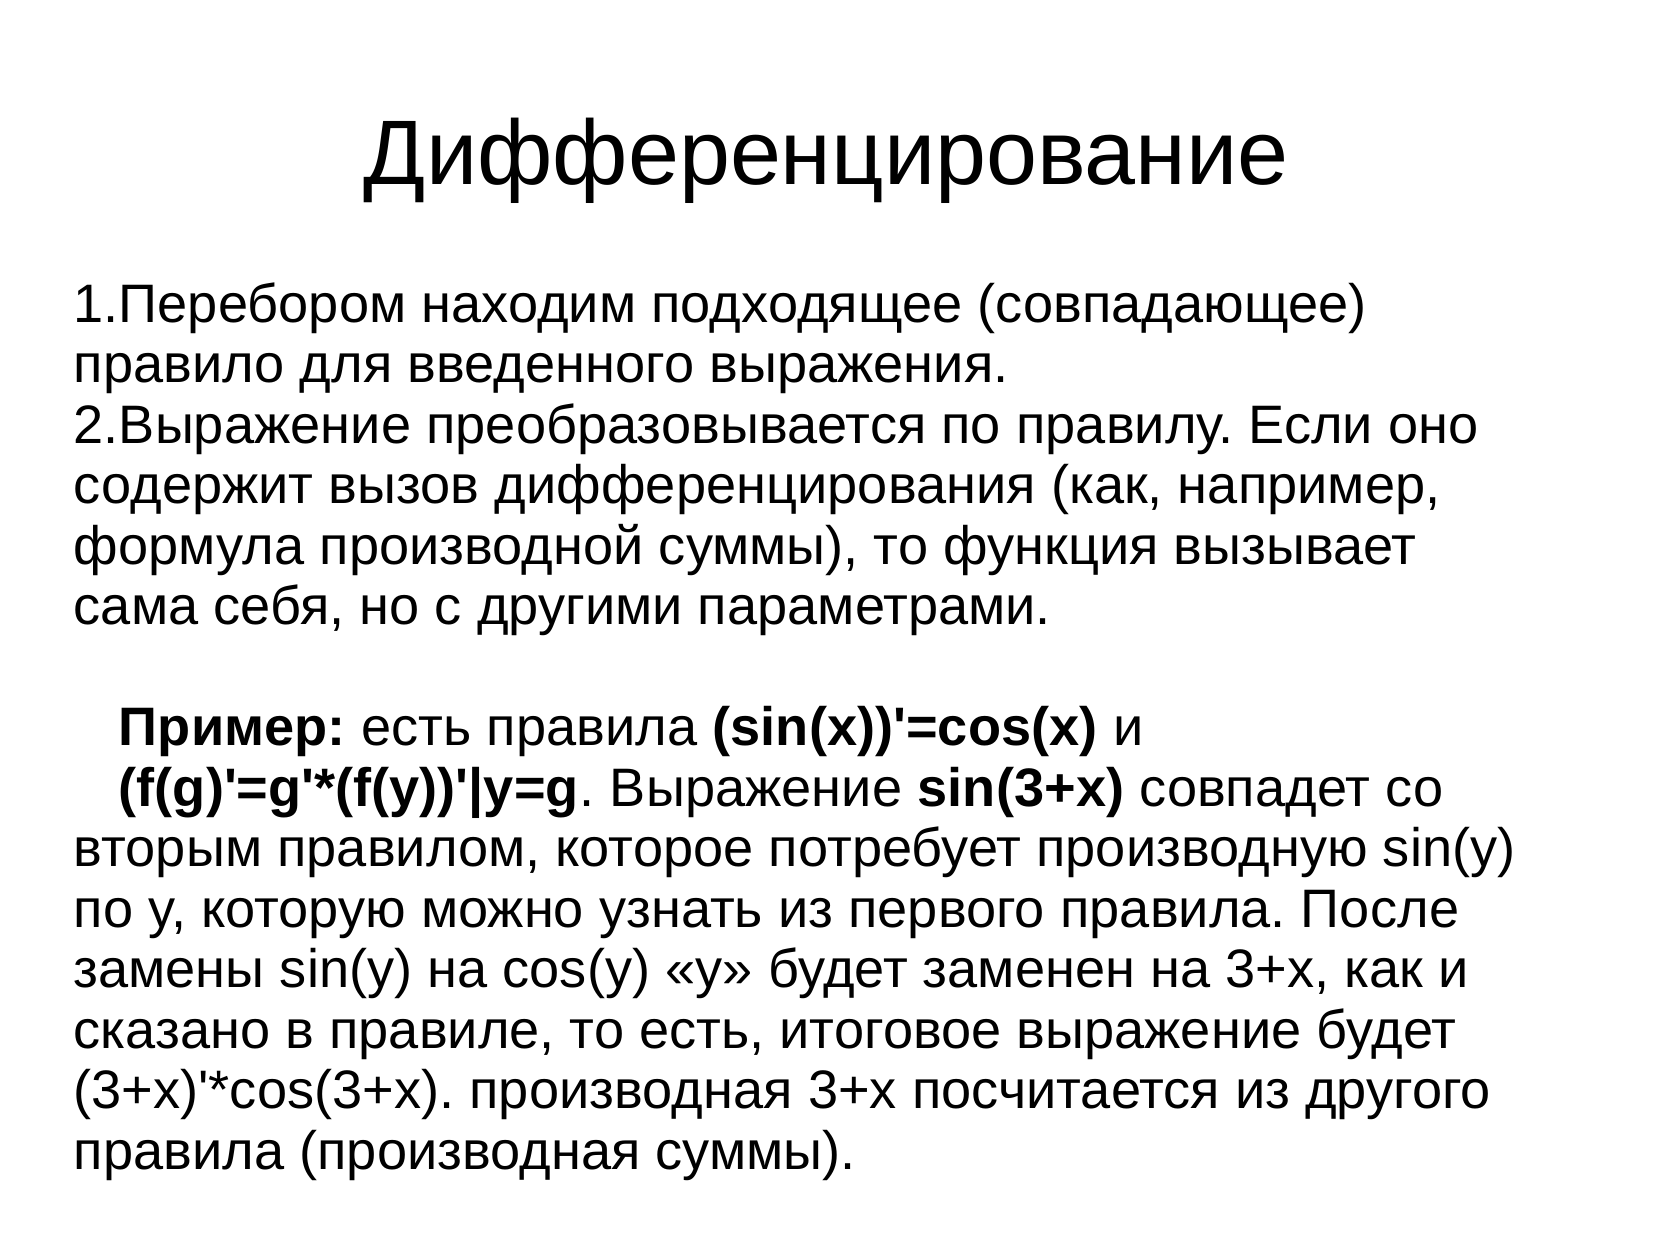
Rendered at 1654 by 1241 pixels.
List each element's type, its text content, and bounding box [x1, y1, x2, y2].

text_box Перебором находим подходящее (совпадающее) правило для введенного выражения. Выражение преобразовывается по правилу. Если оно содержит вызов дифференцирования (как, например, формула производной суммы), то функция вызывает сама себя, но с другими параметрами. Пример: есть правила (sin(x))'=cos(x) и (f(g)'=g'*(f(y))'|y=g. Выражение sin(3+x) совпадет со вторым правилом, которое потребует производную sin(y) по y, которую можно узнать из первого правила. После замены sin(y) на cos(y) «y» будет заменен на 3+x, как и сказано в правиле, то есть, итоговое выражение будет (3+x)'*cos(3+x). производная 3+x посчитается из другого правила (производная суммы). [59, 265, 1565, 1189]
title Дифференцирование [82, 56, 1571, 250]
